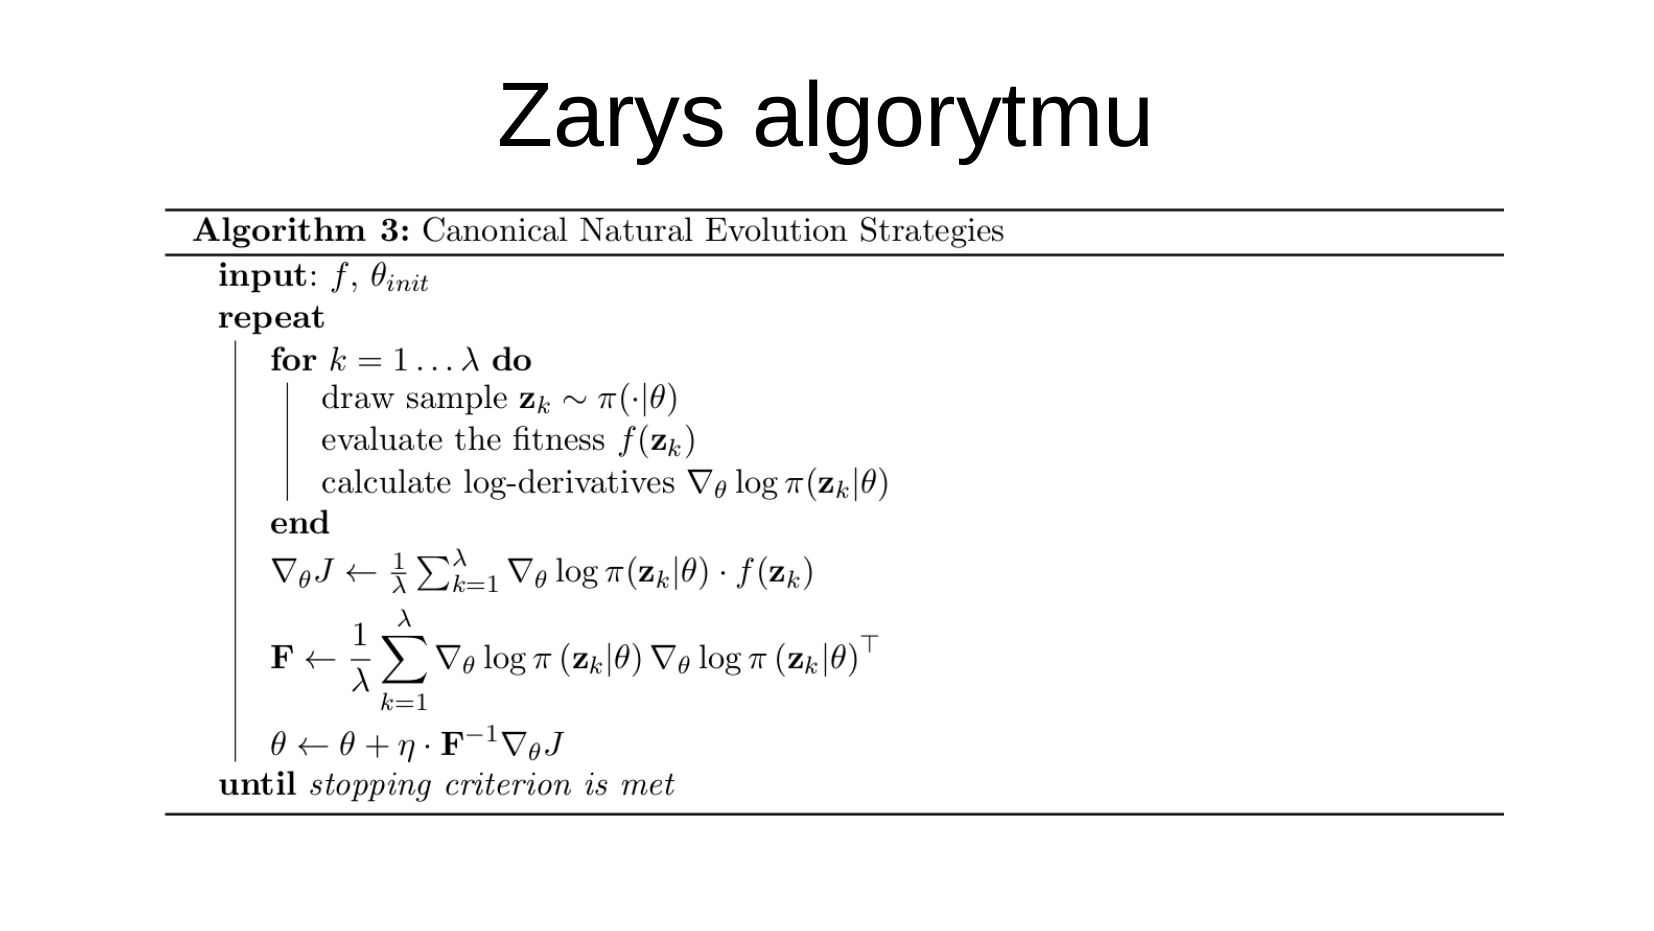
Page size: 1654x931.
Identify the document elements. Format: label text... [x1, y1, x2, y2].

picture [150, 198, 1504, 826]
title Zarys algorytmu [82, 37, 1571, 193]
